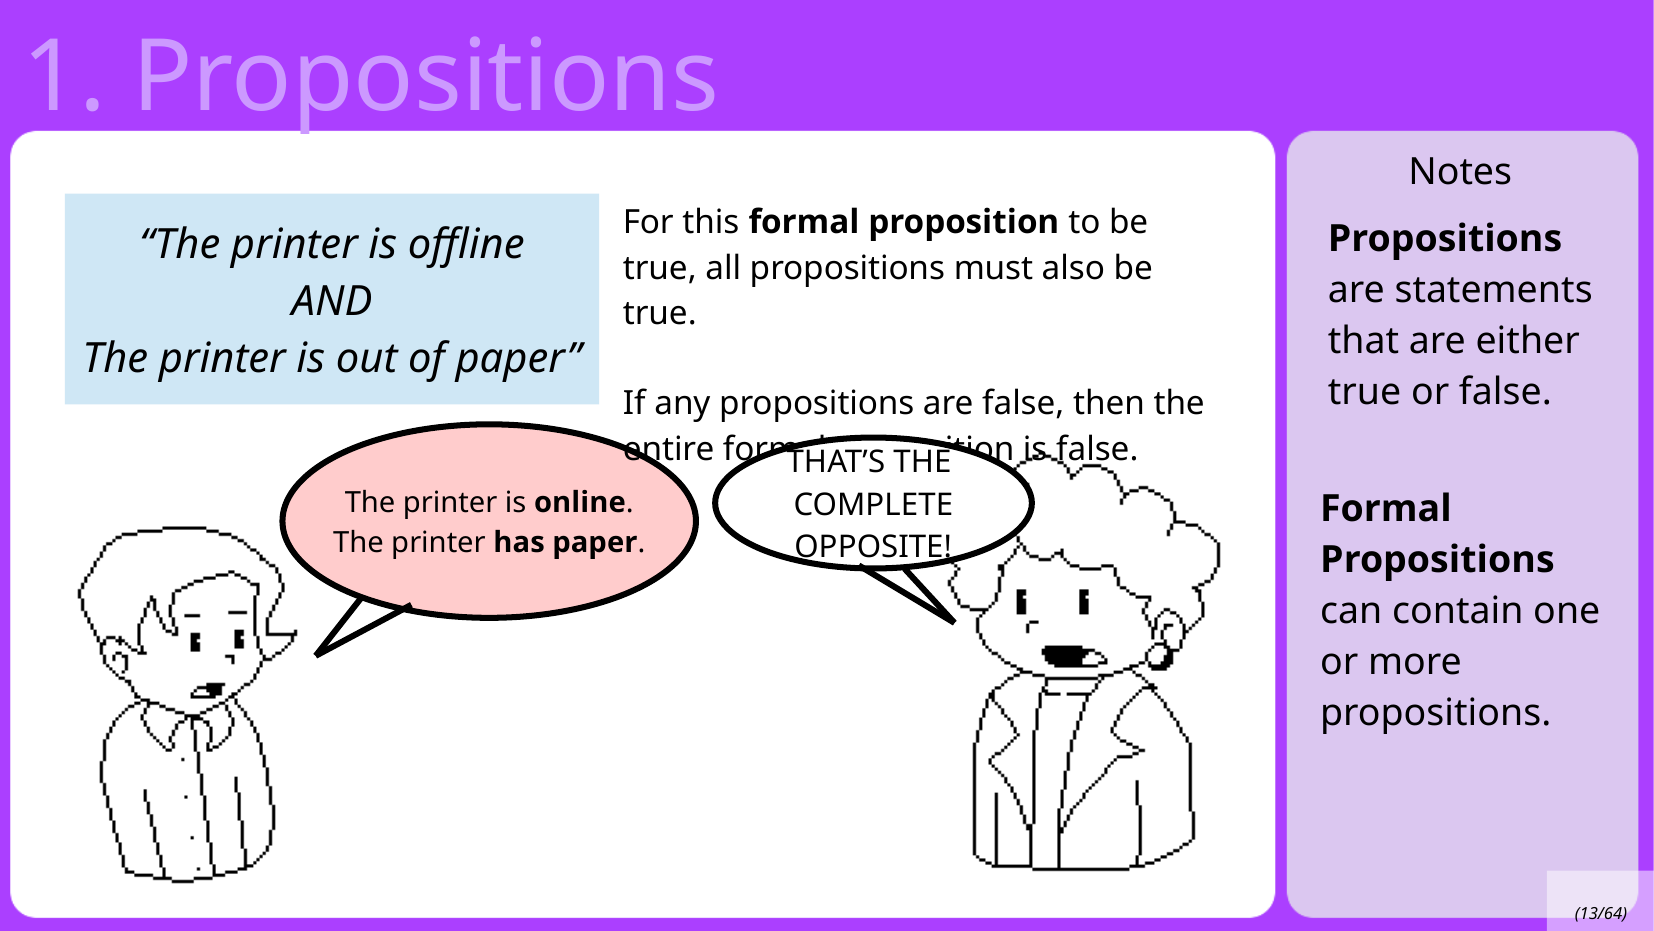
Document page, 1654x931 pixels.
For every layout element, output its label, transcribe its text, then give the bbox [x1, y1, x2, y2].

text_box Notes [1290, 141, 1631, 199]
text_box (<number>/64) [1546, 877, 1654, 931]
table_cell False [1546, 870, 1654, 877]
picture [0, 0, 1654, 931]
text_box Propositions are statements that are either true or false. [1298, 222, 1623, 406]
text_box The printer is online. The printer has paper. [282, 424, 696, 618]
title 1. Propositions [22, 13, 1511, 130]
text_box Formal Propositions can contain one or more propositions. [1298, 496, 1623, 722]
text_box For this formal proposition to be true, all propositions must also be true. If any propositions are false, then the entire formal proposition is false. [608, 191, 1244, 401]
text_box THAT’S THE COMPLETE OPPOSITE! [715, 437, 1032, 569]
text_box “The printer is offline AND The printer is out of paper” [64, 193, 600, 405]
